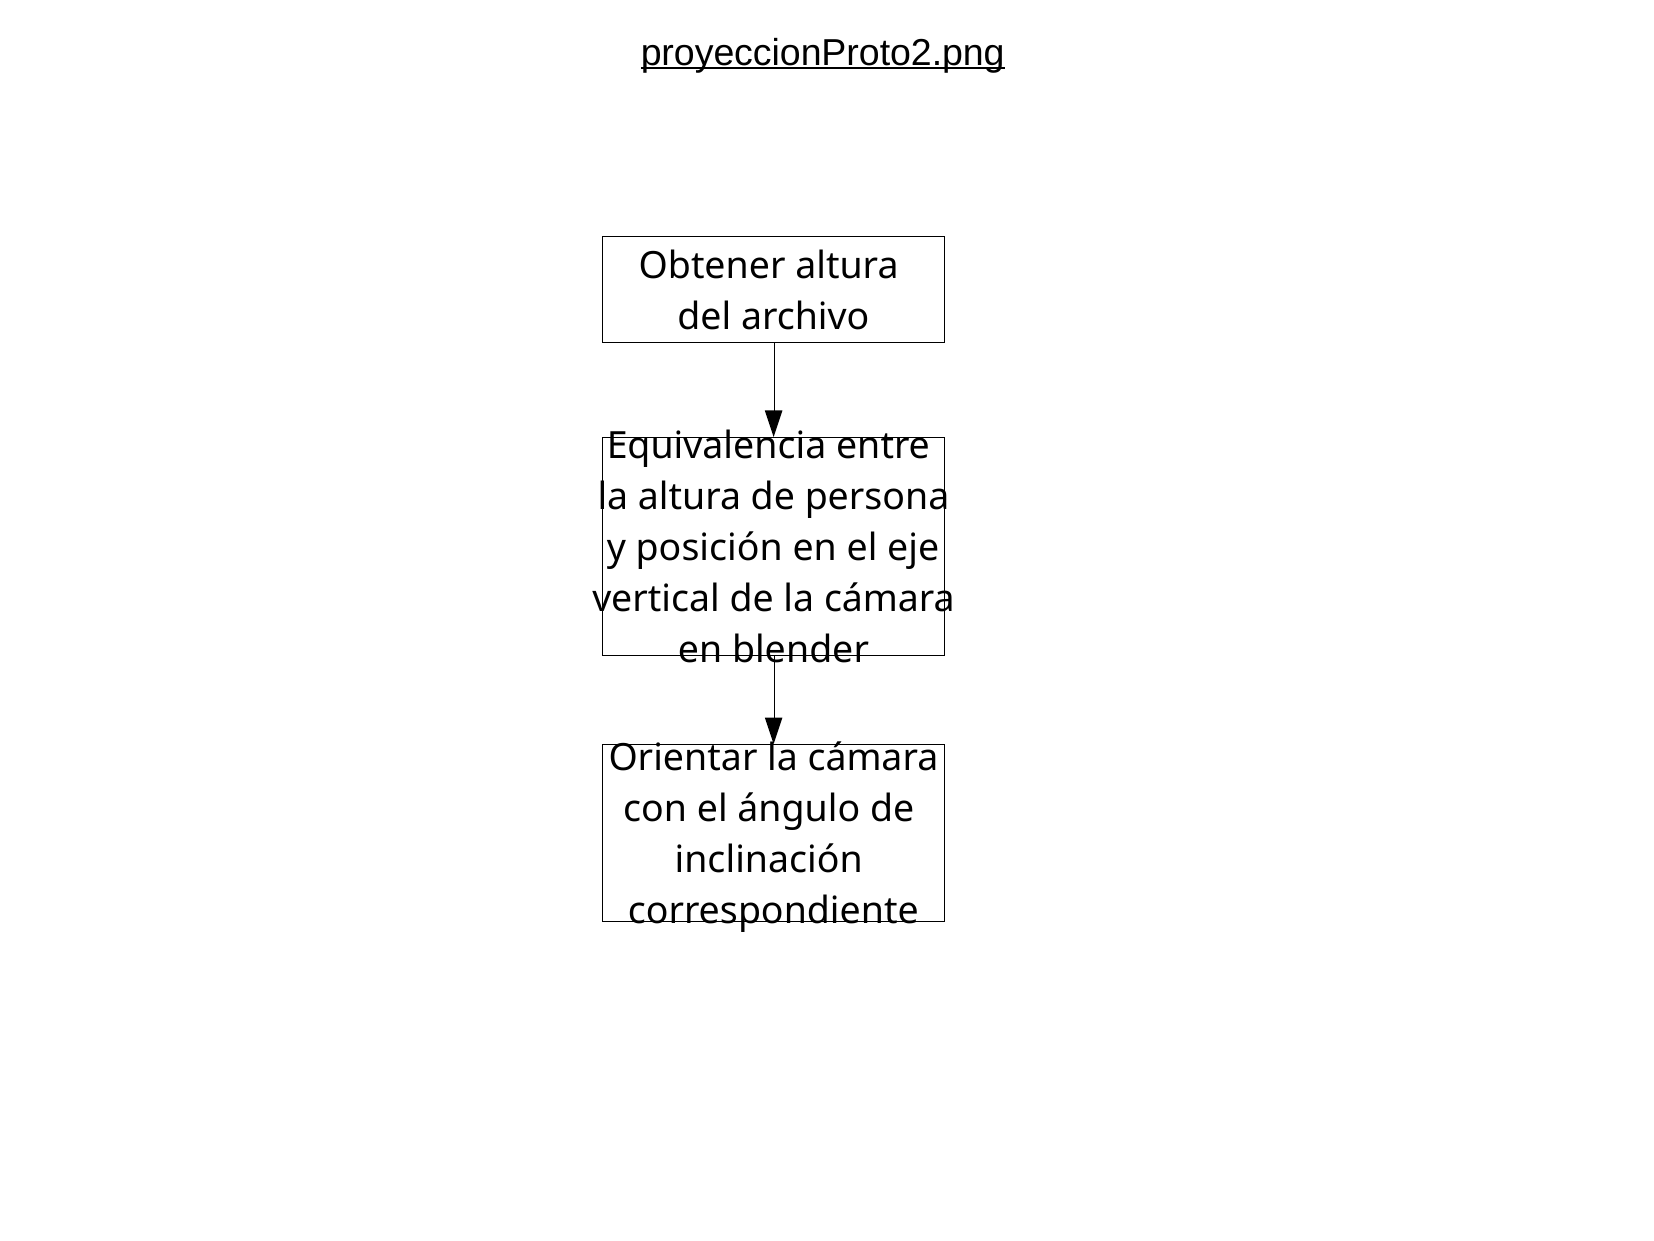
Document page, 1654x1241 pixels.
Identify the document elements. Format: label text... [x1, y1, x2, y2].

text_box Orientar la cámara con el ángulo de inclinación correspondiente [602, 744, 945, 922]
text_box Equivalencia entre la altura de persona y posición en el eje vertical de la cámara en blender [602, 437, 945, 656]
text_box proyeccionProto2.png [626, 23, 1170, 83]
text_box Obtener altura del archivo [602, 236, 945, 343]
